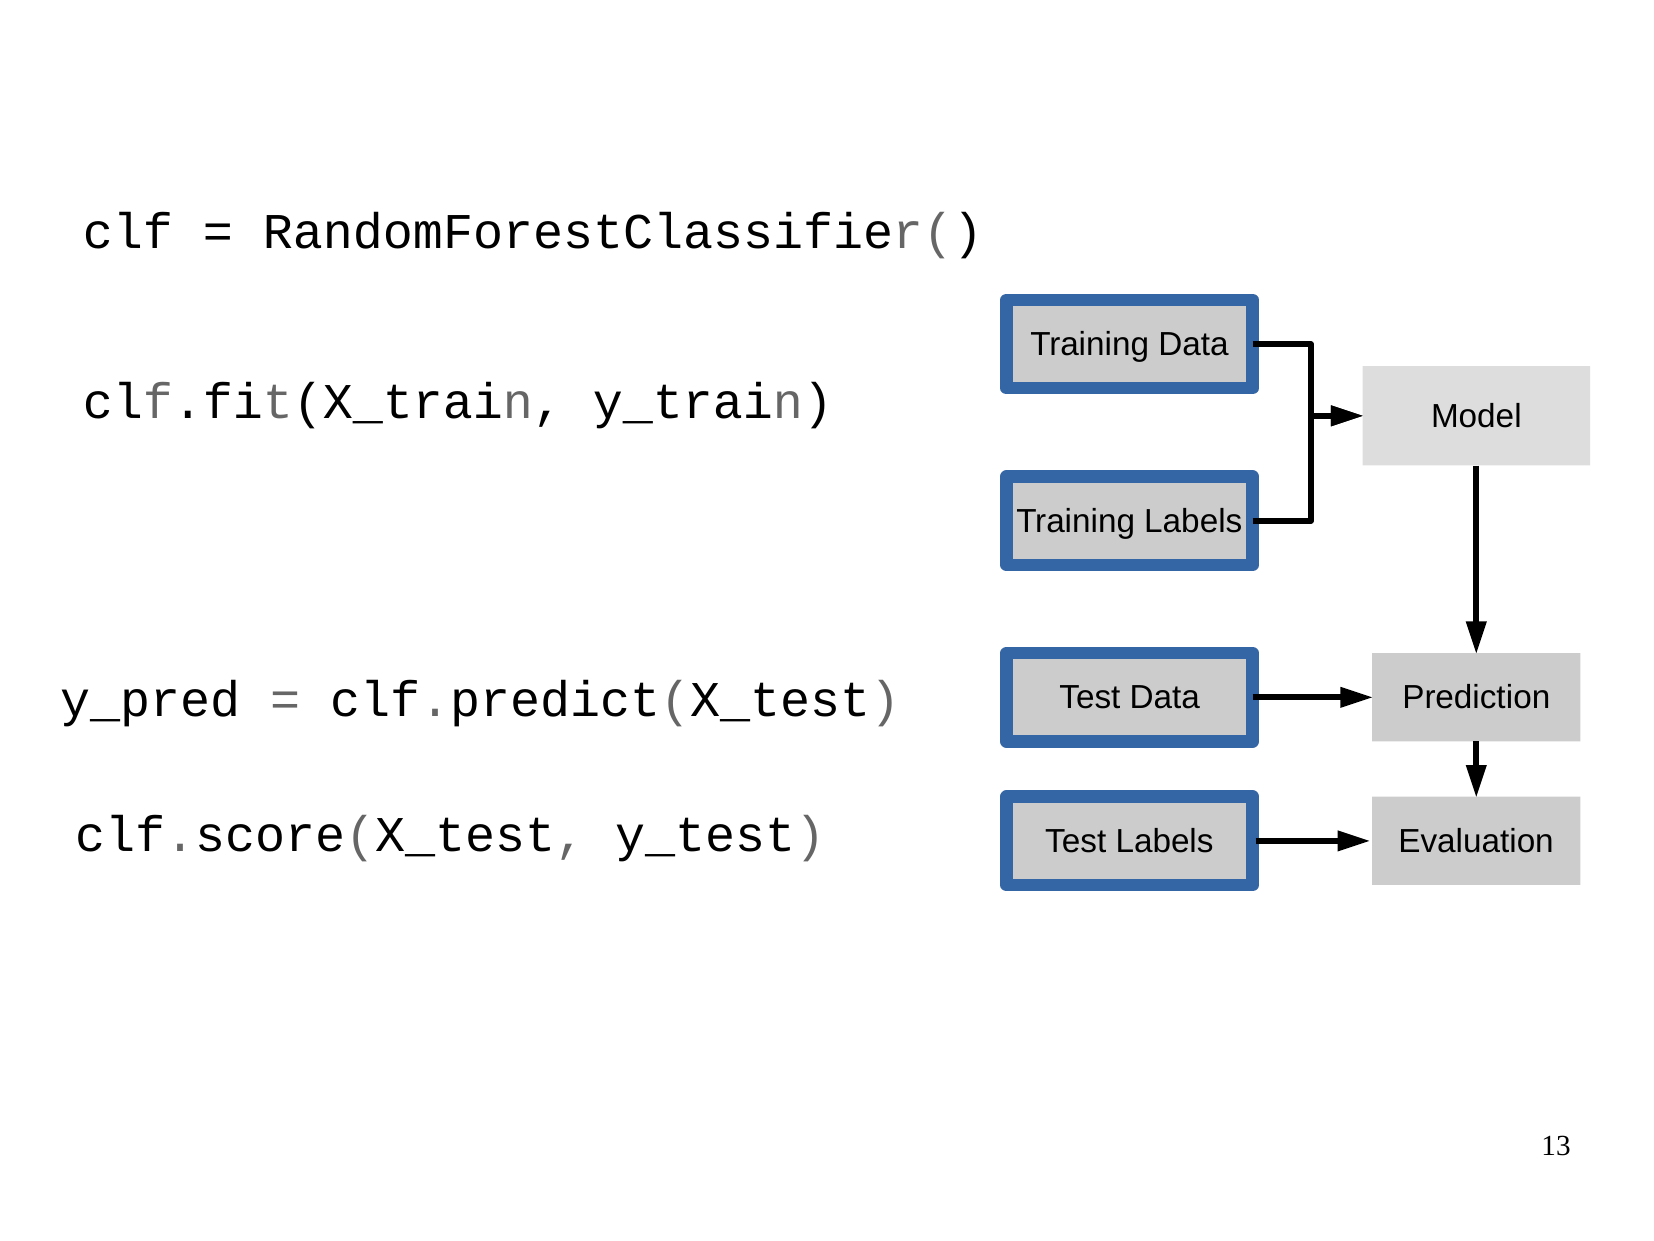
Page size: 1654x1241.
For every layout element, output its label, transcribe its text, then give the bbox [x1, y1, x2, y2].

text_box Test Labels [1006, 796, 1253, 885]
text_box clf.score(X_test, y_test) [75, 810, 1486, 961]
text_box y_pred = clf.predict(X_test) [60, 675, 916, 766]
text_box Prediction [1372, 653, 1581, 742]
text_box Test Data [1006, 653, 1253, 742]
text_box clf = RandomForestClassifier() clf.fit(X_train, y_train) [82, 150, 1411, 766]
text_box Evaluation [1372, 796, 1581, 885]
text_box Training Labels [1006, 476, 1253, 565]
text_box Training Data [1006, 299, 1253, 389]
text_box Model [1362, 366, 1591, 466]
